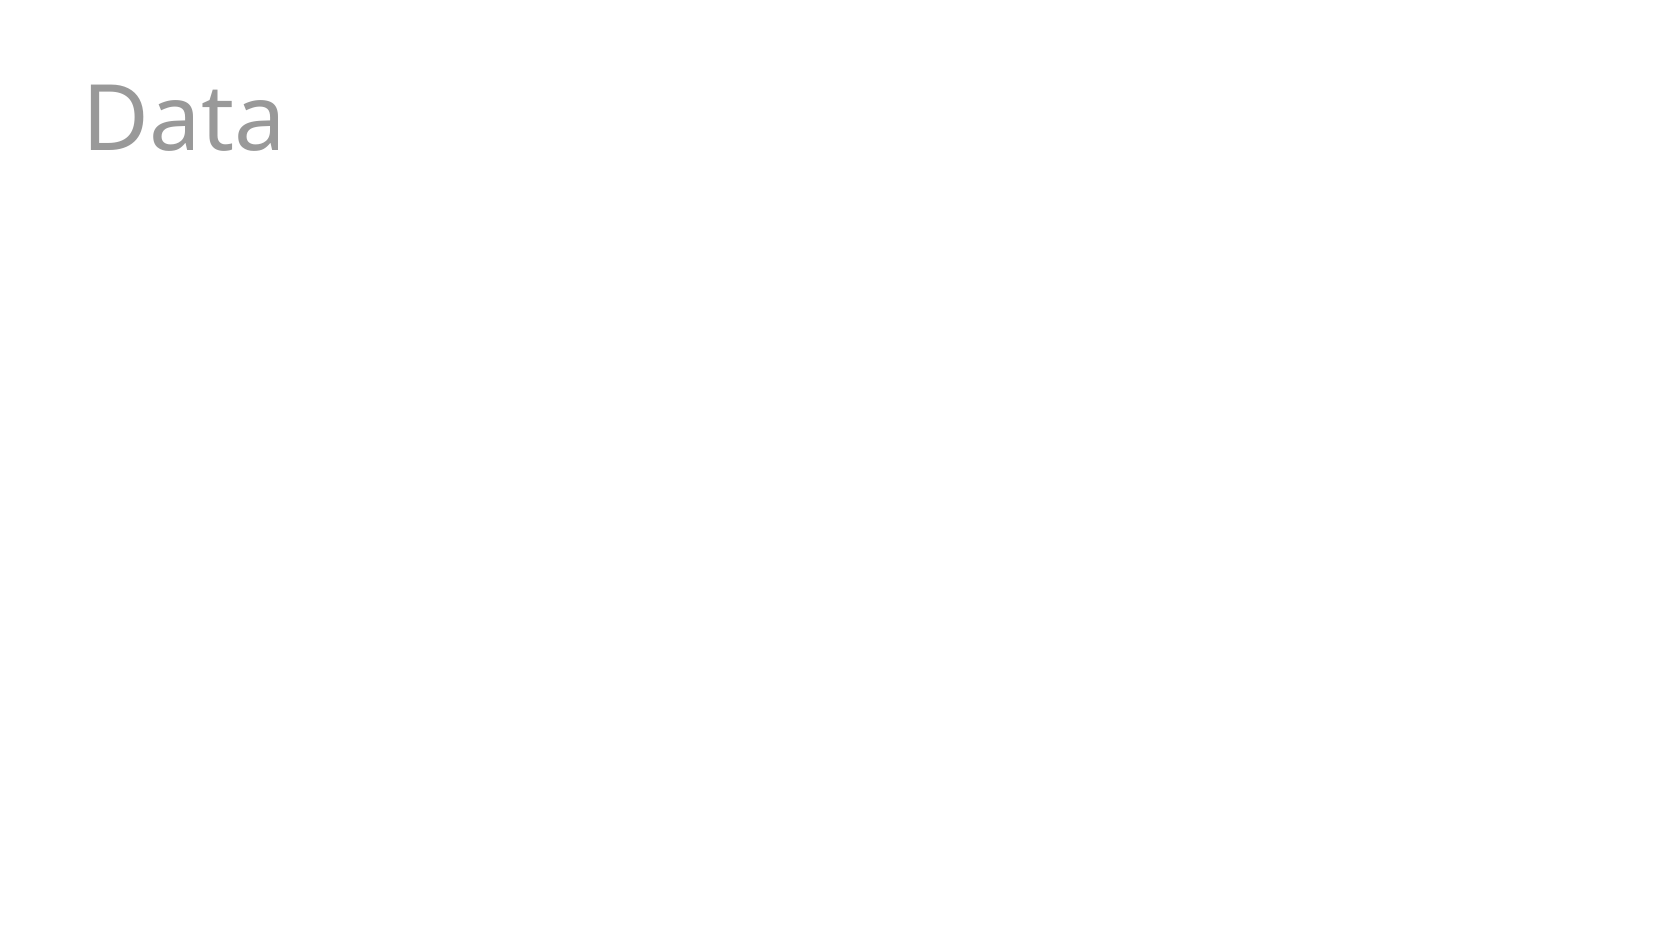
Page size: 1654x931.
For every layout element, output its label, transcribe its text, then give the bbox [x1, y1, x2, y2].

title Data [82, 37, 1571, 193]
